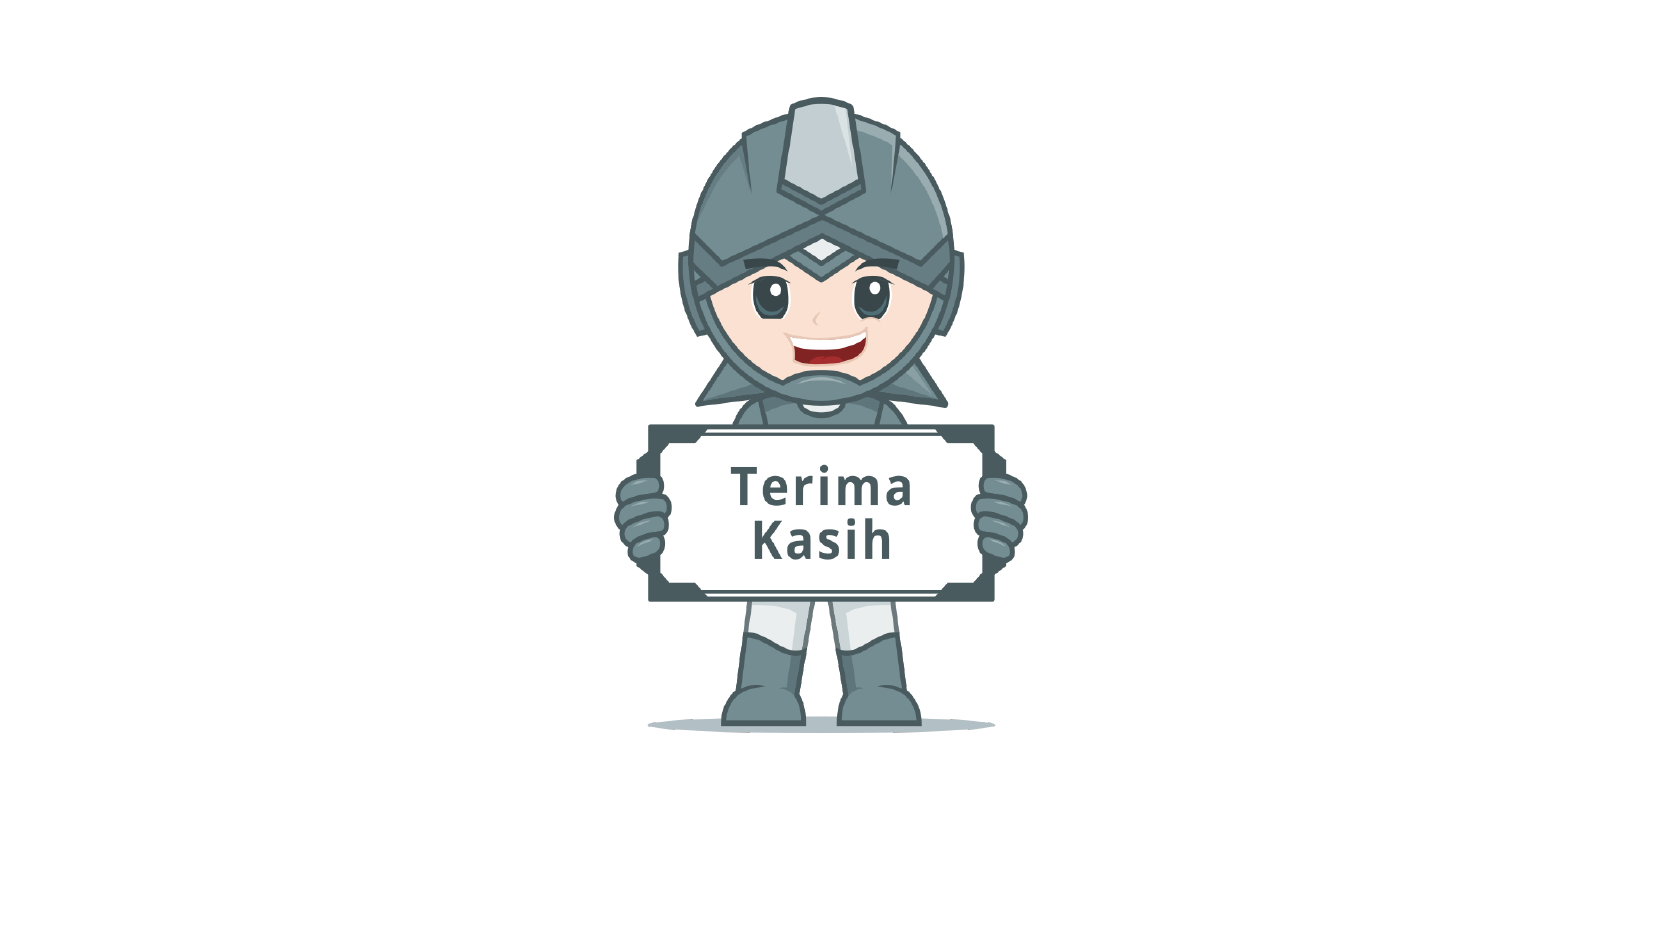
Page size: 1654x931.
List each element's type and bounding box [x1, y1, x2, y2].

picture [614, 97, 1028, 733]
